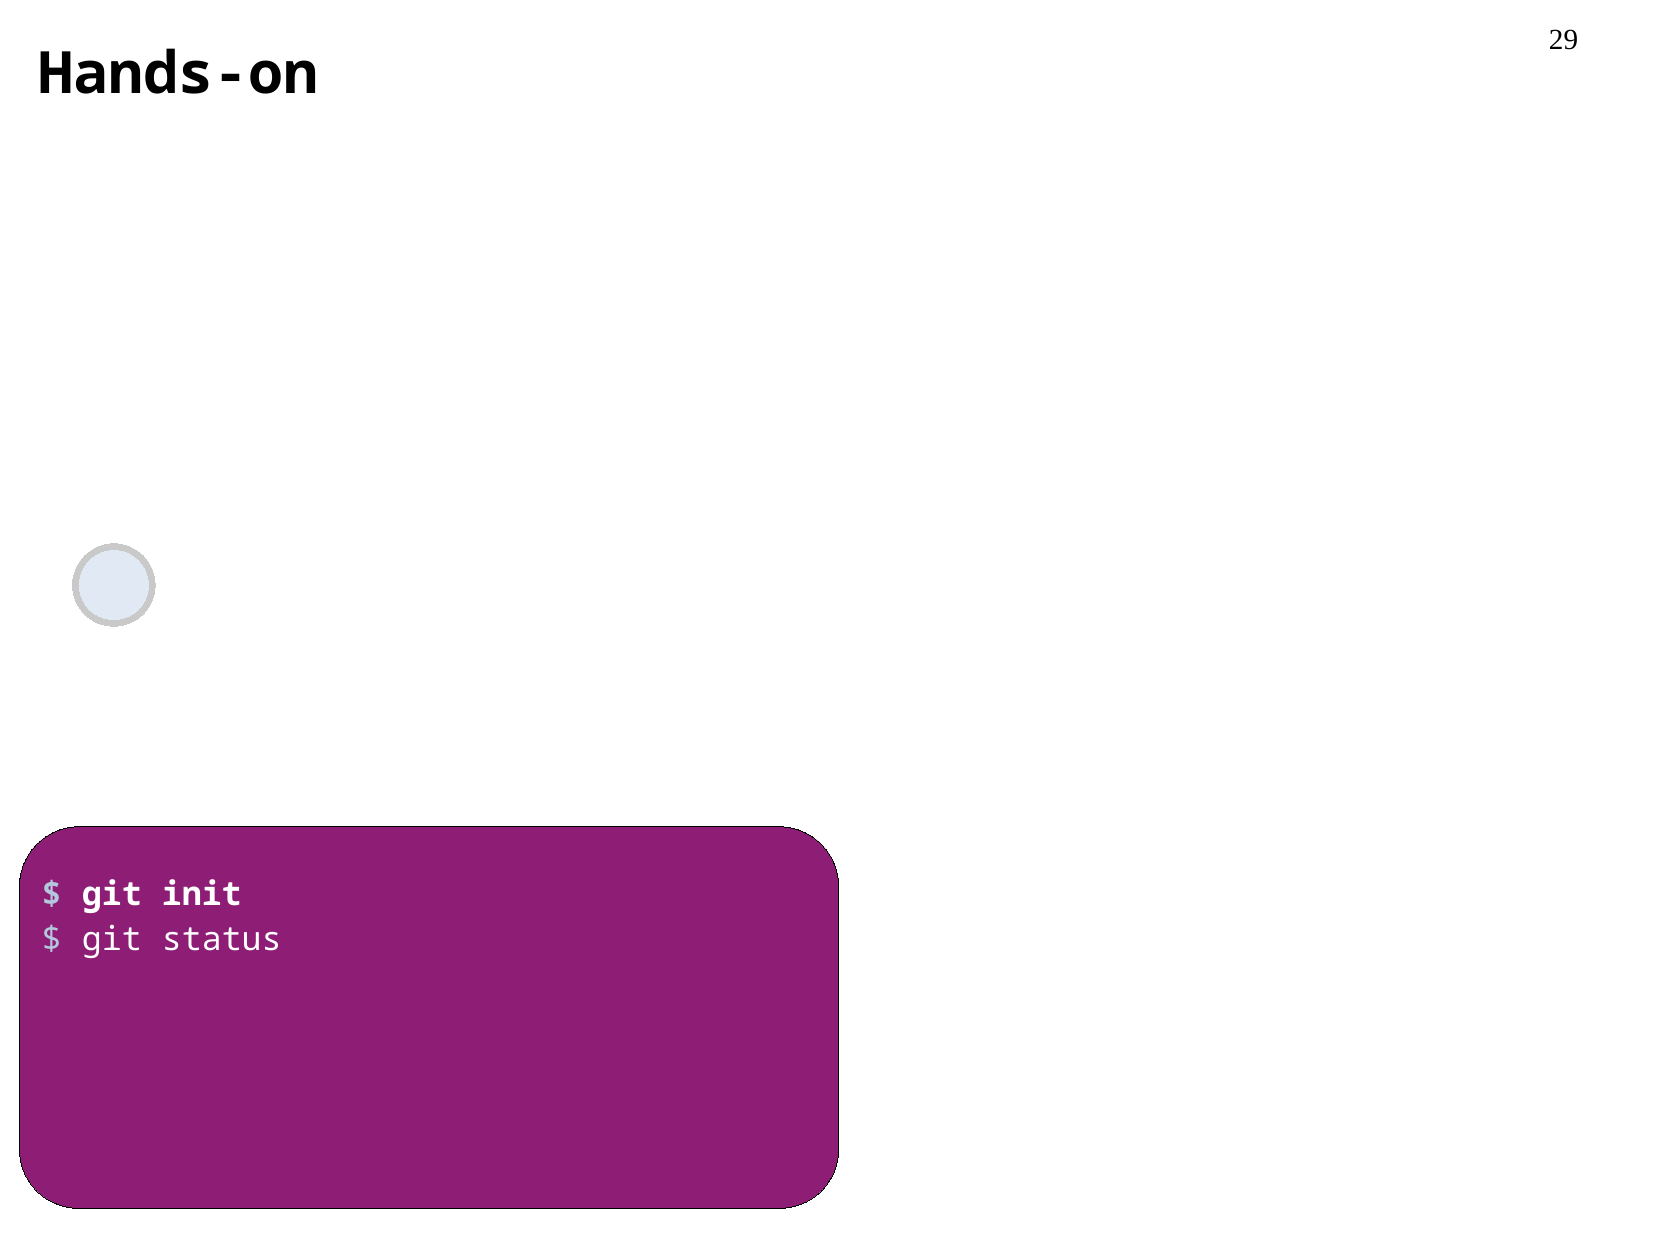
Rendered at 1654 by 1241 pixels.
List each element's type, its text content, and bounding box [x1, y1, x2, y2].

text_box [59, 448, 225, 674]
text_box Hands-on [23, 23, 969, 237]
text_box $ git init $ git status [26, 862, 638, 991]
text_box [19, 826, 839, 1209]
